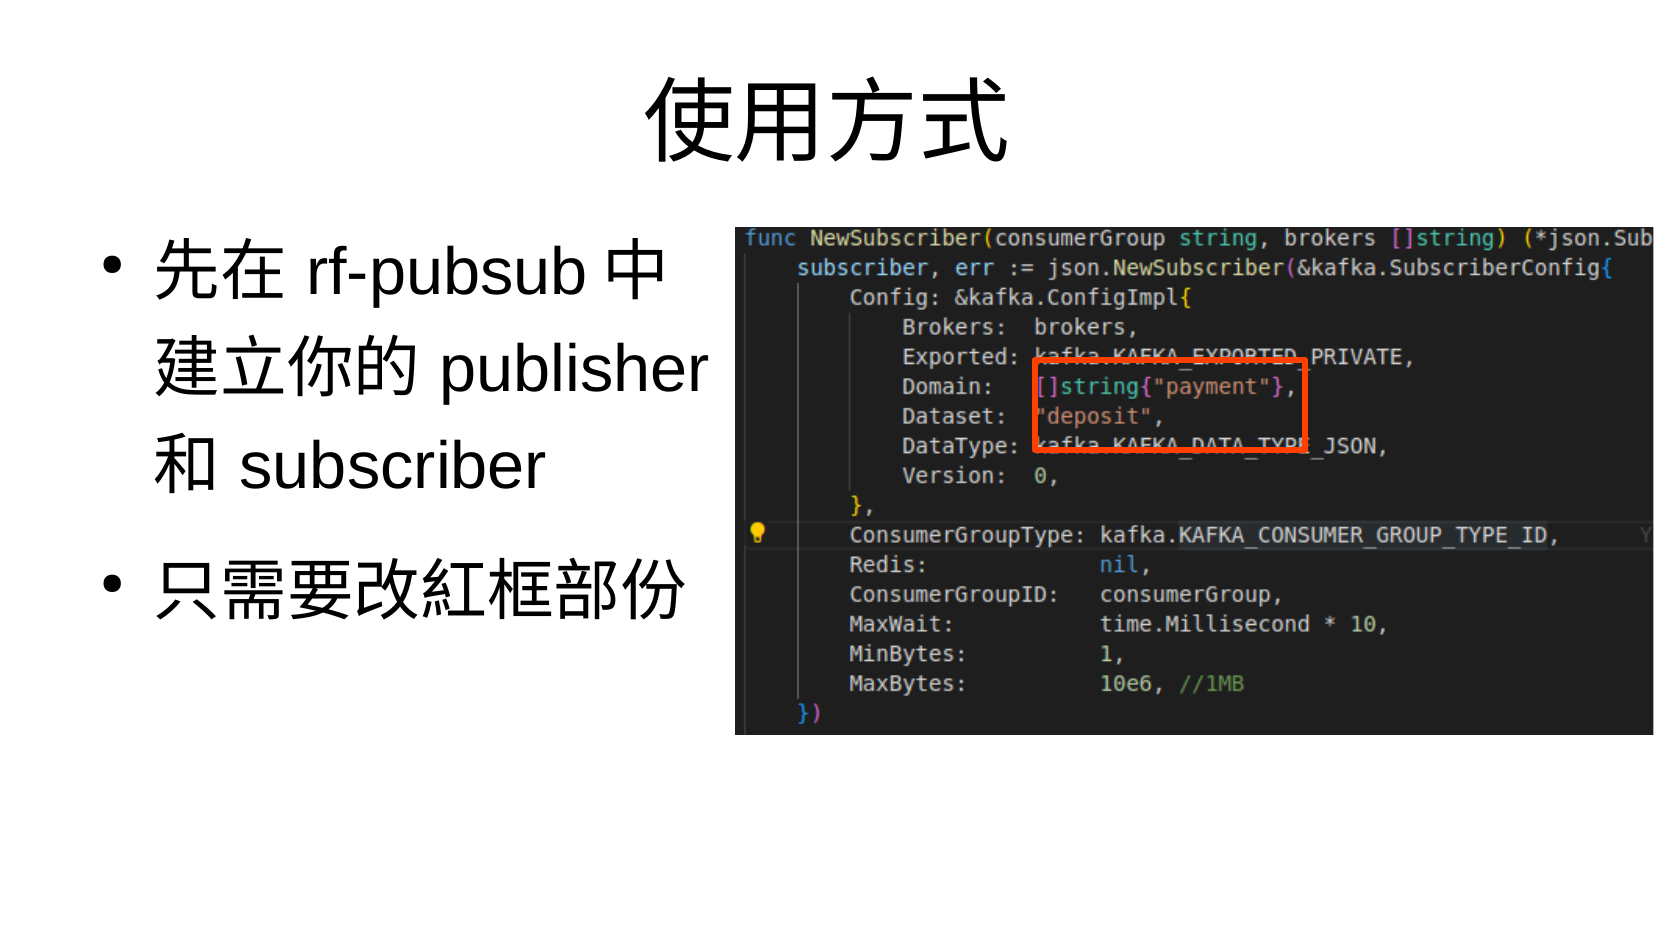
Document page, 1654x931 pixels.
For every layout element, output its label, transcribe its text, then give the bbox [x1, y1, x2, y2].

picture [735, 227, 1654, 736]
title 使用方式 [82, 37, 1571, 193]
list 先在rf-pubsub中建立你的publisher和subscriber 只需要改紅框部份 [82, 217, 736, 758]
